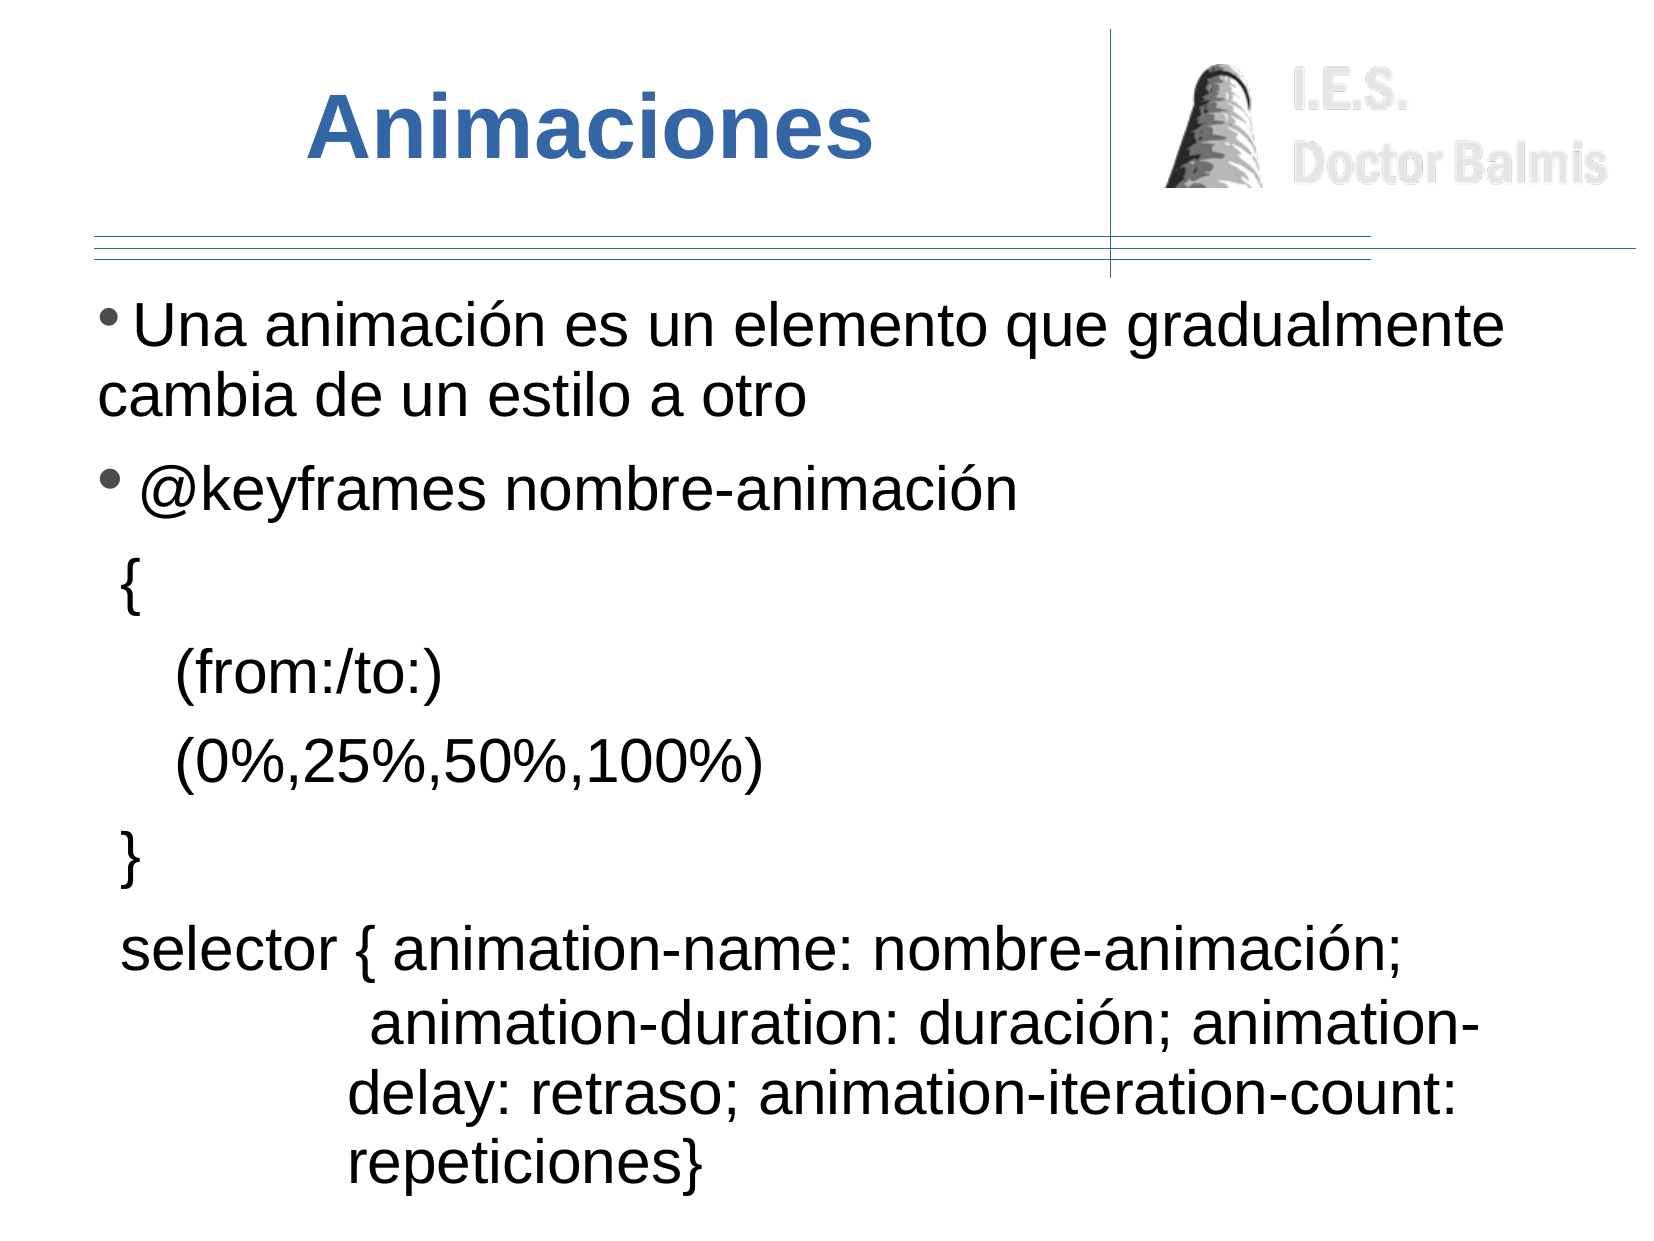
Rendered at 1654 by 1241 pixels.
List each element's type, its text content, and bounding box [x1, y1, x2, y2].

title Animaciones [118, 23, 1063, 231]
picture [1133, 64, 1619, 188]
list Una animación es un elemento que gradualmente cambia de un estilo a otro @keyframes nombre-animación { (from:/to:) (0%,25%,50%,100%) } selector { animation-name: nombre-animación; animation-duration: duración; animation-delay: retraso; animation-iteration-count: repeticiones} [82, 290, 1571, 1205]
